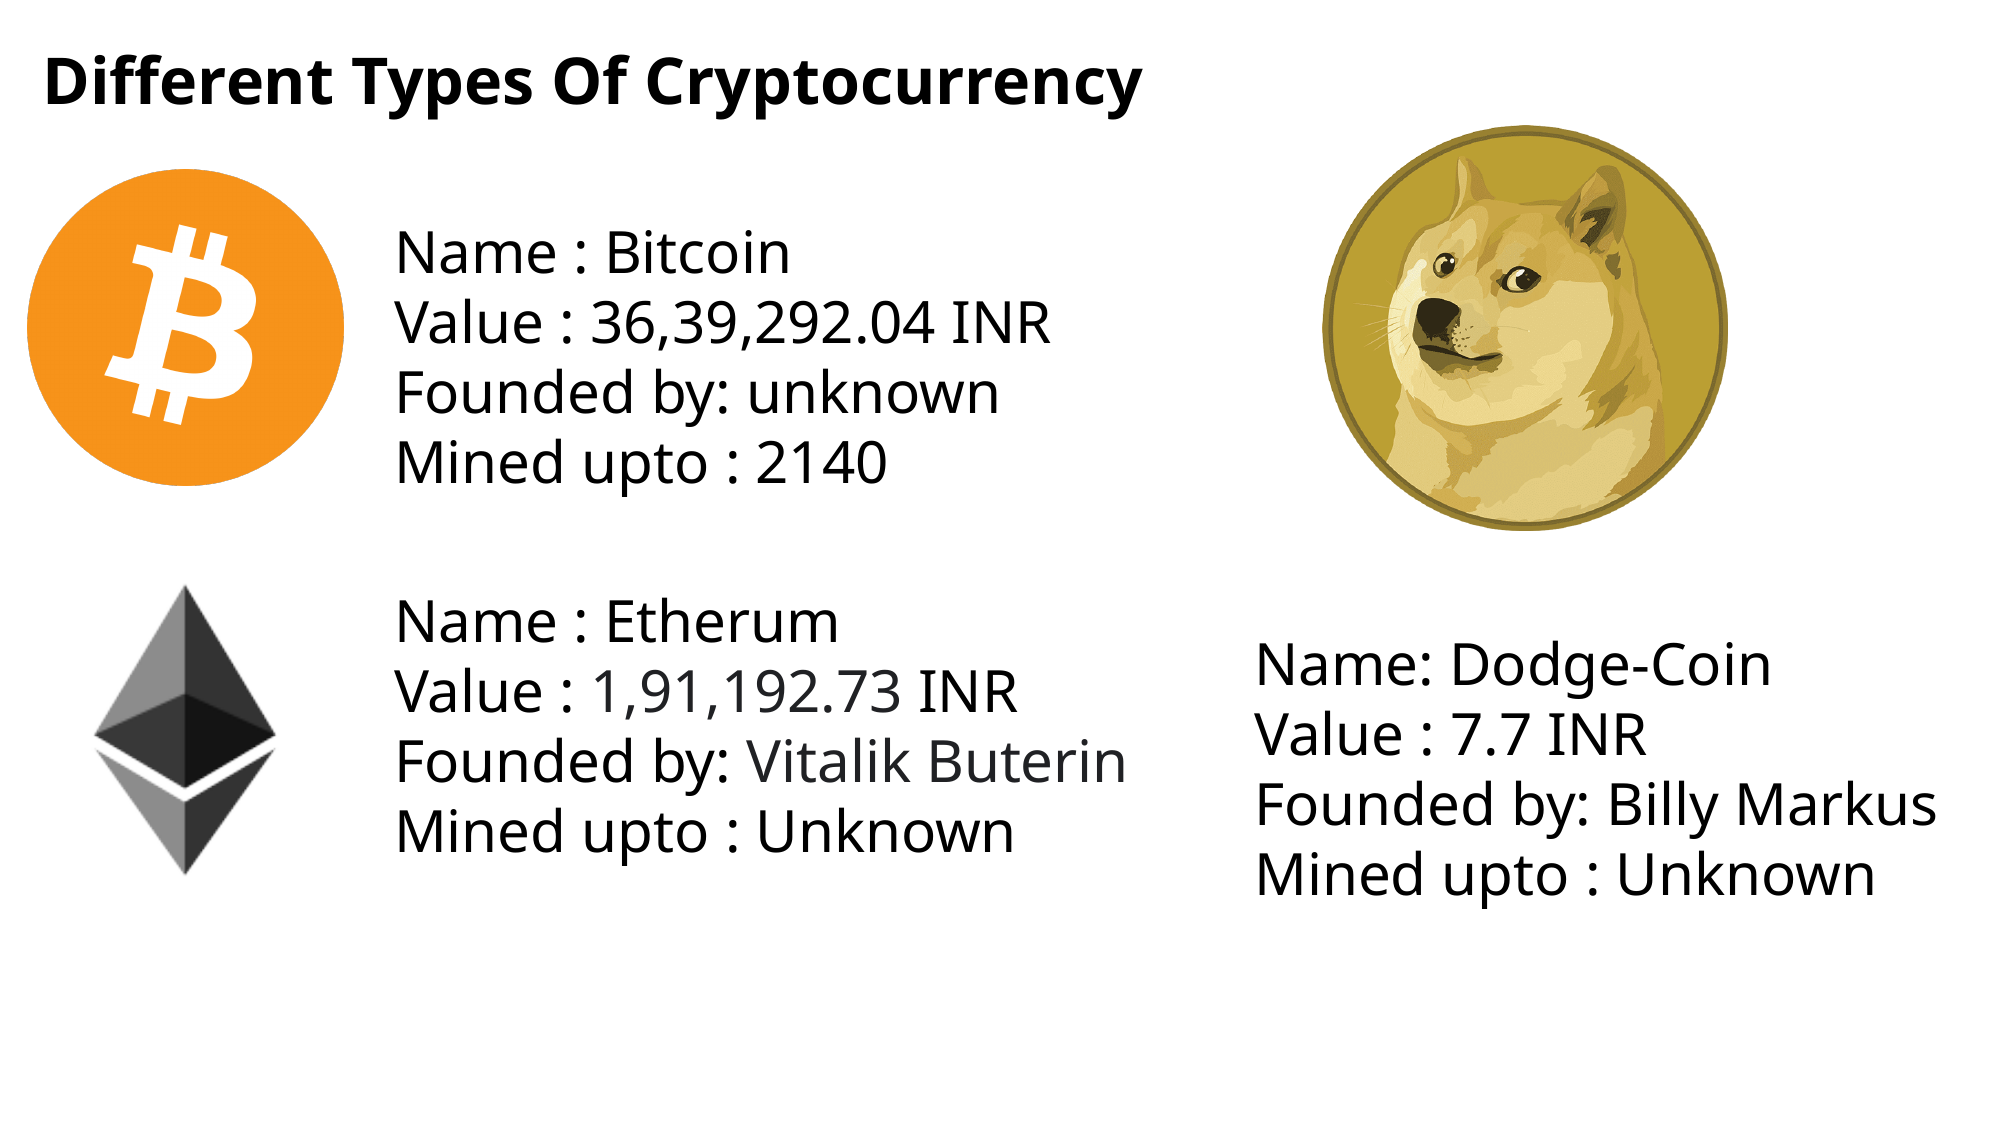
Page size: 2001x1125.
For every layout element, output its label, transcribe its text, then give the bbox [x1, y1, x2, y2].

text_box Name: Dodge-Coin Value : 7.7 INR Founded by: Billy Markus Mined upto : Unknown [1239, 619, 1932, 964]
picture [1177, 96, 1873, 560]
text_box Different Types Of Cryptocurrency [27, 32, 2000, 277]
picture [27, 169, 344, 486]
text_box Name : Bitcoin Value : 36,39,292.04 INR Founded by: unknown Mined upto : 2140 [379, 207, 1067, 552]
picture [0, 509, 407, 952]
text_box Name : Etherum Value : 1,91,192.73 INR Founded by: Vitalik Buterin Mined upto : Unknown [379, 576, 1120, 921]
